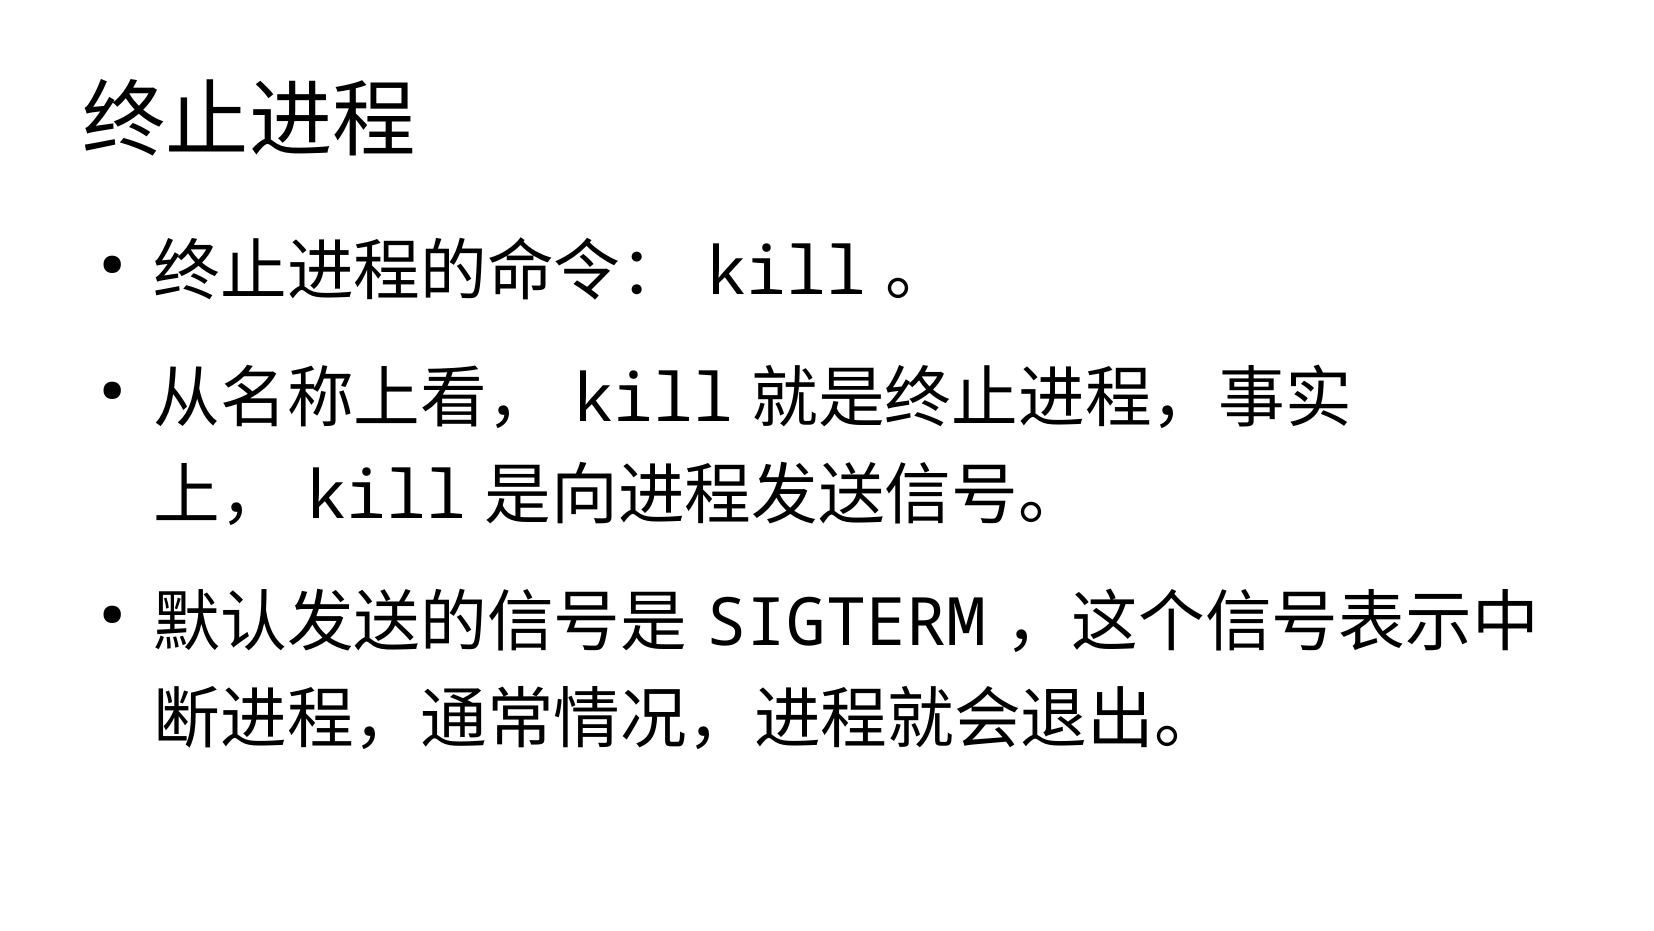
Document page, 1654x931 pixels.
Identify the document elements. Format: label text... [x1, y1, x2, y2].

list 终止进程的命令：kill。 从名称上看，kill就是终止进程，事实上，kill是向进程发送信号。 默认发送的信号是SIGTERM，这个信号表示中断进程，通常情况，进程就会退出。 [82, 217, 1571, 804]
title 终止进程 [82, 37, 1571, 189]
